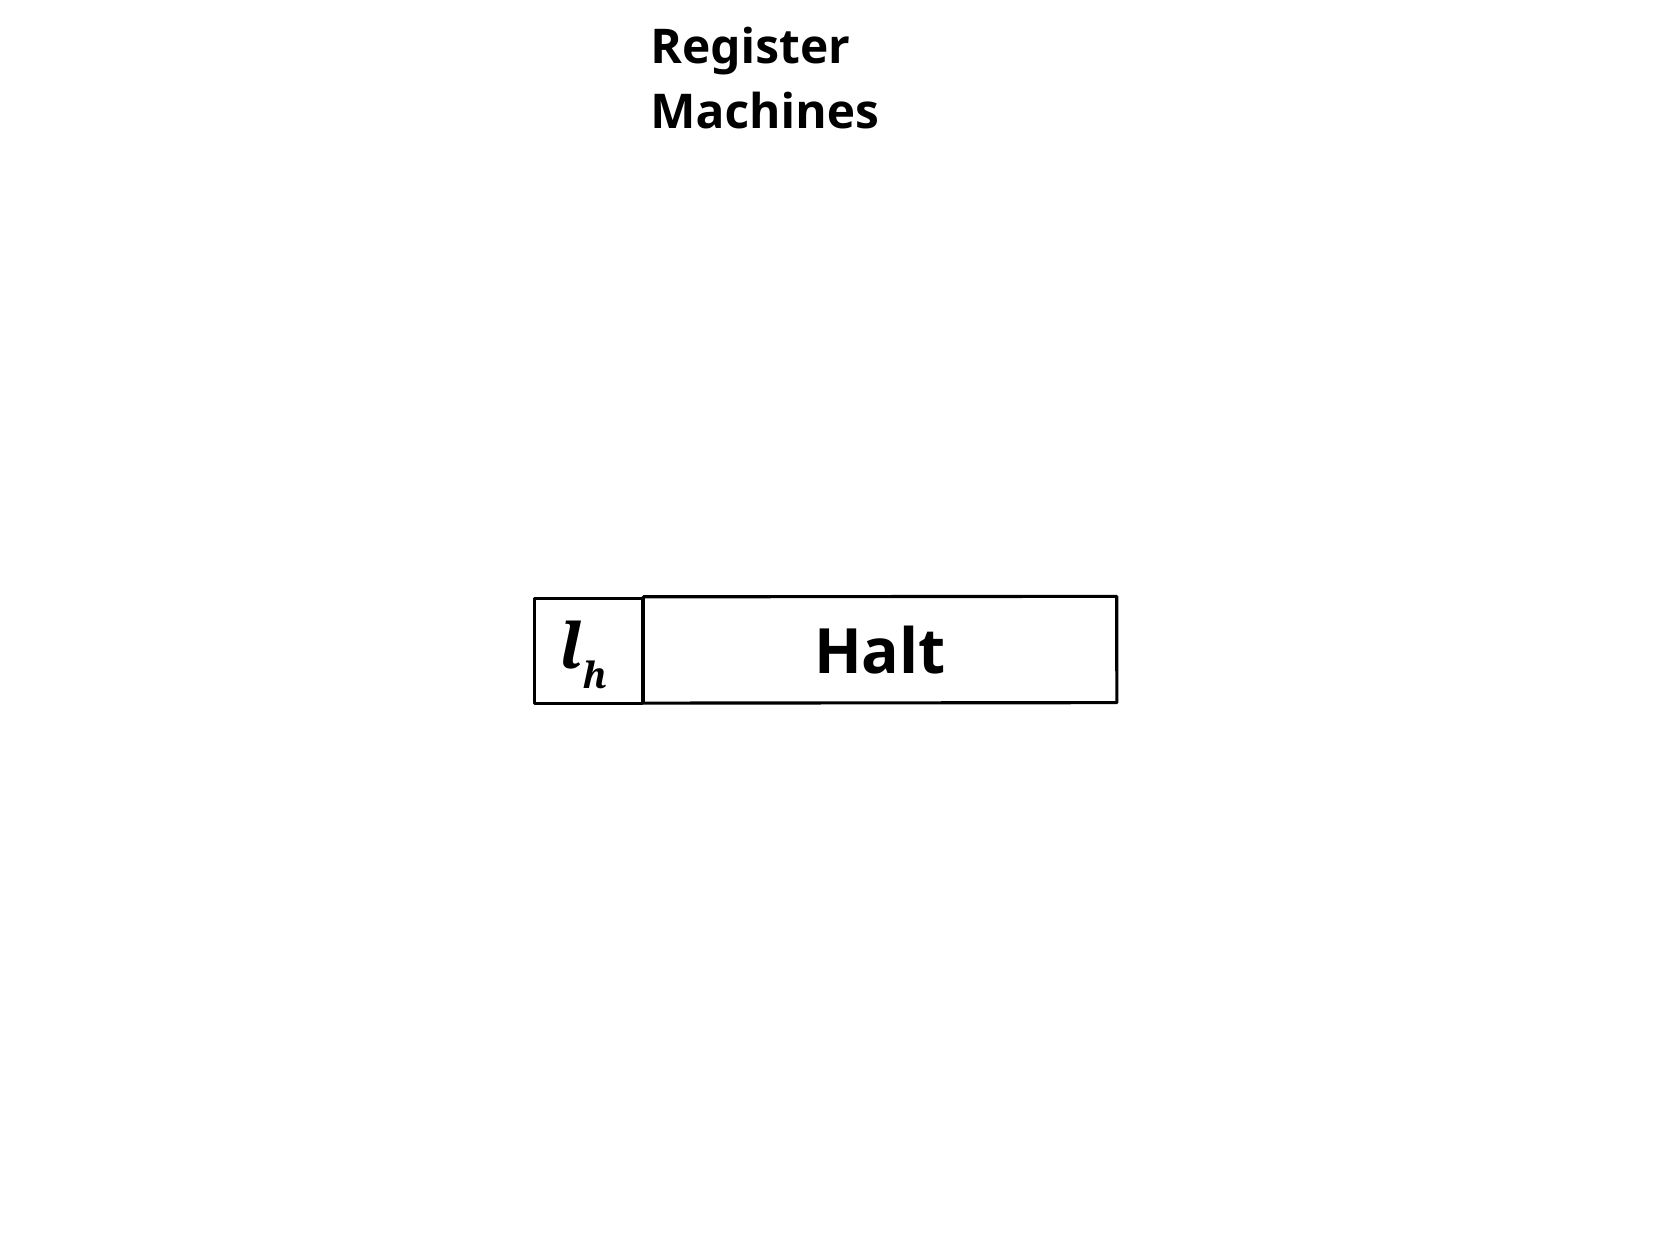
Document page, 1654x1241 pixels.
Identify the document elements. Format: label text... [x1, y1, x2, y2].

text_box Register Machines [635, 4, 1025, 83]
text_box lh [534, 598, 643, 704]
text_box Halt [643, 596, 1117, 704]
